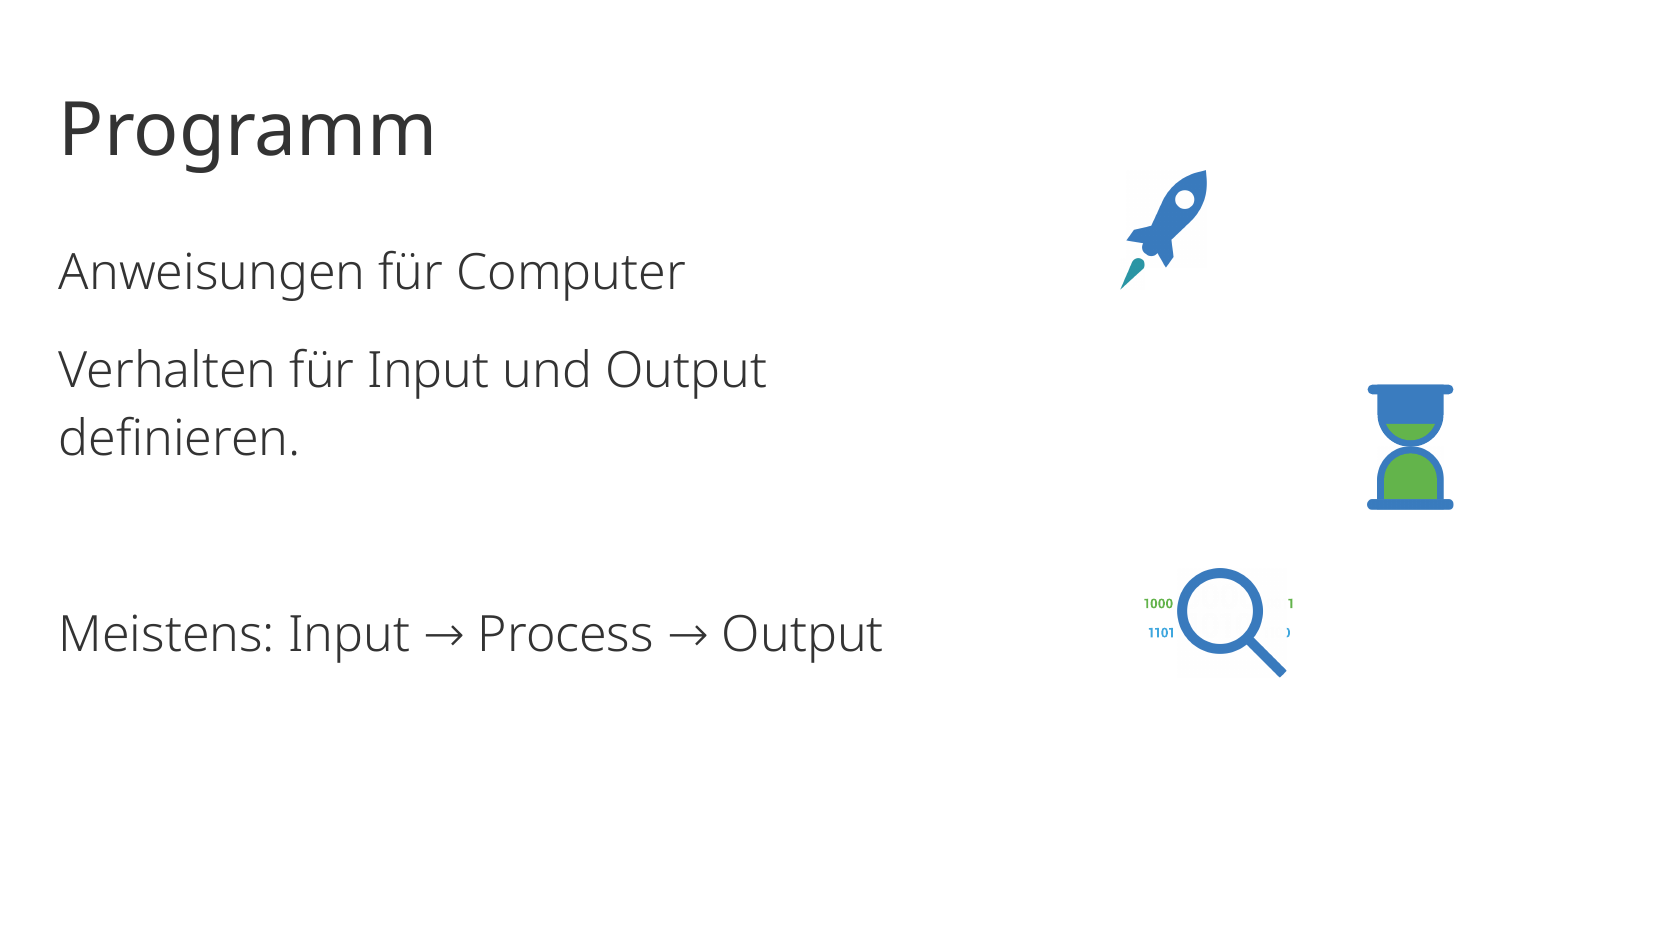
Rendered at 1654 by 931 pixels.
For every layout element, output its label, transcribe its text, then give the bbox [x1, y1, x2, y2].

title Programm [59, 59, 1595, 178]
picture [1315, 354, 1495, 534]
list Anweisungen für Computer Verhalten für Input und Output definieren. Meistens: Input → Process → Output [59, 236, 939, 768]
picture [1127, 531, 1308, 712]
picture [1074, 139, 1255, 319]
